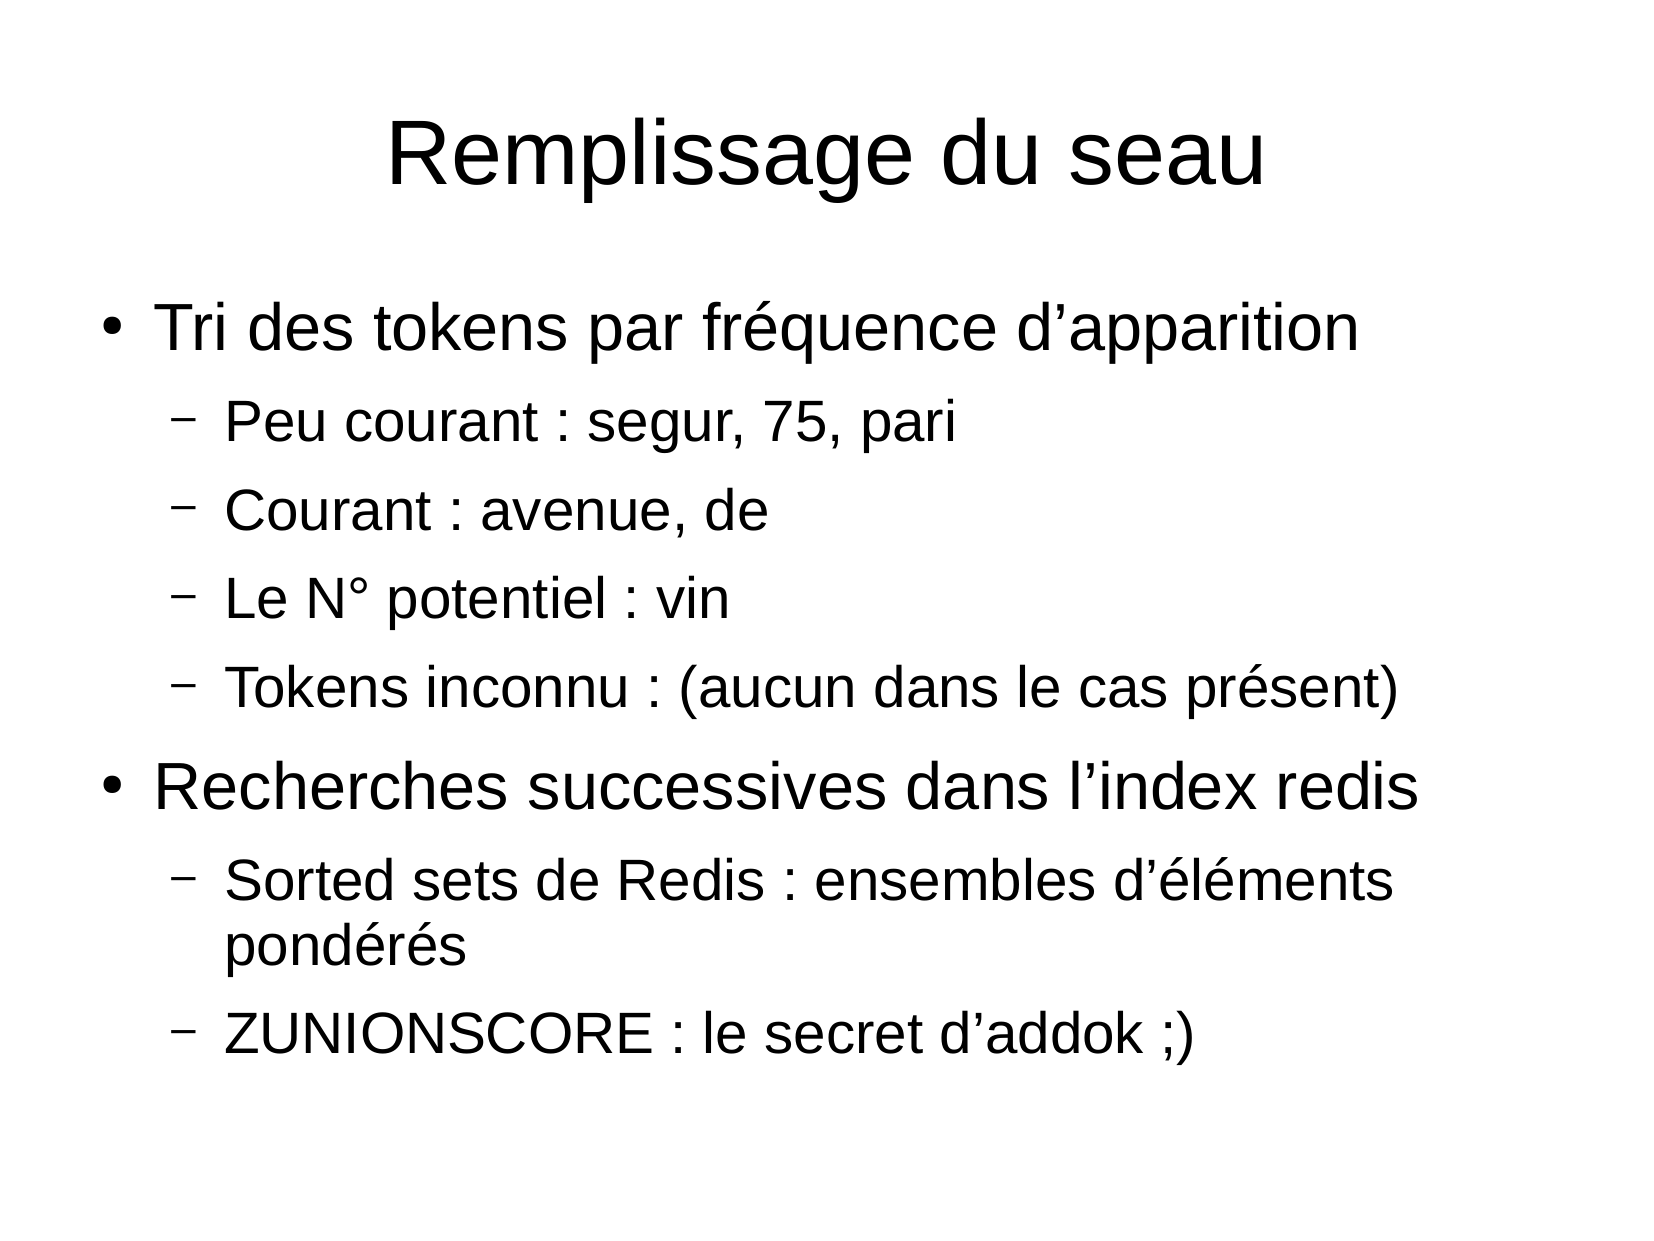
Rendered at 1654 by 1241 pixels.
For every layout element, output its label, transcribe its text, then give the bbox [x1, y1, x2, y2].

title Remplissage du seau [82, 49, 1571, 257]
list Tri des tokens par fréquence d’apparition Peu courant : segur, 75, pari Courant : avenue, de Le N° potentiel : vin Tokens inconnu : (aucun dans le cas présent) Recherches successives dans l’index redis Sorted sets de Redis : ensembles d’éléments pondérés ZUNIONSCORE : le secret d’addok ;) [82, 290, 1571, 1170]
